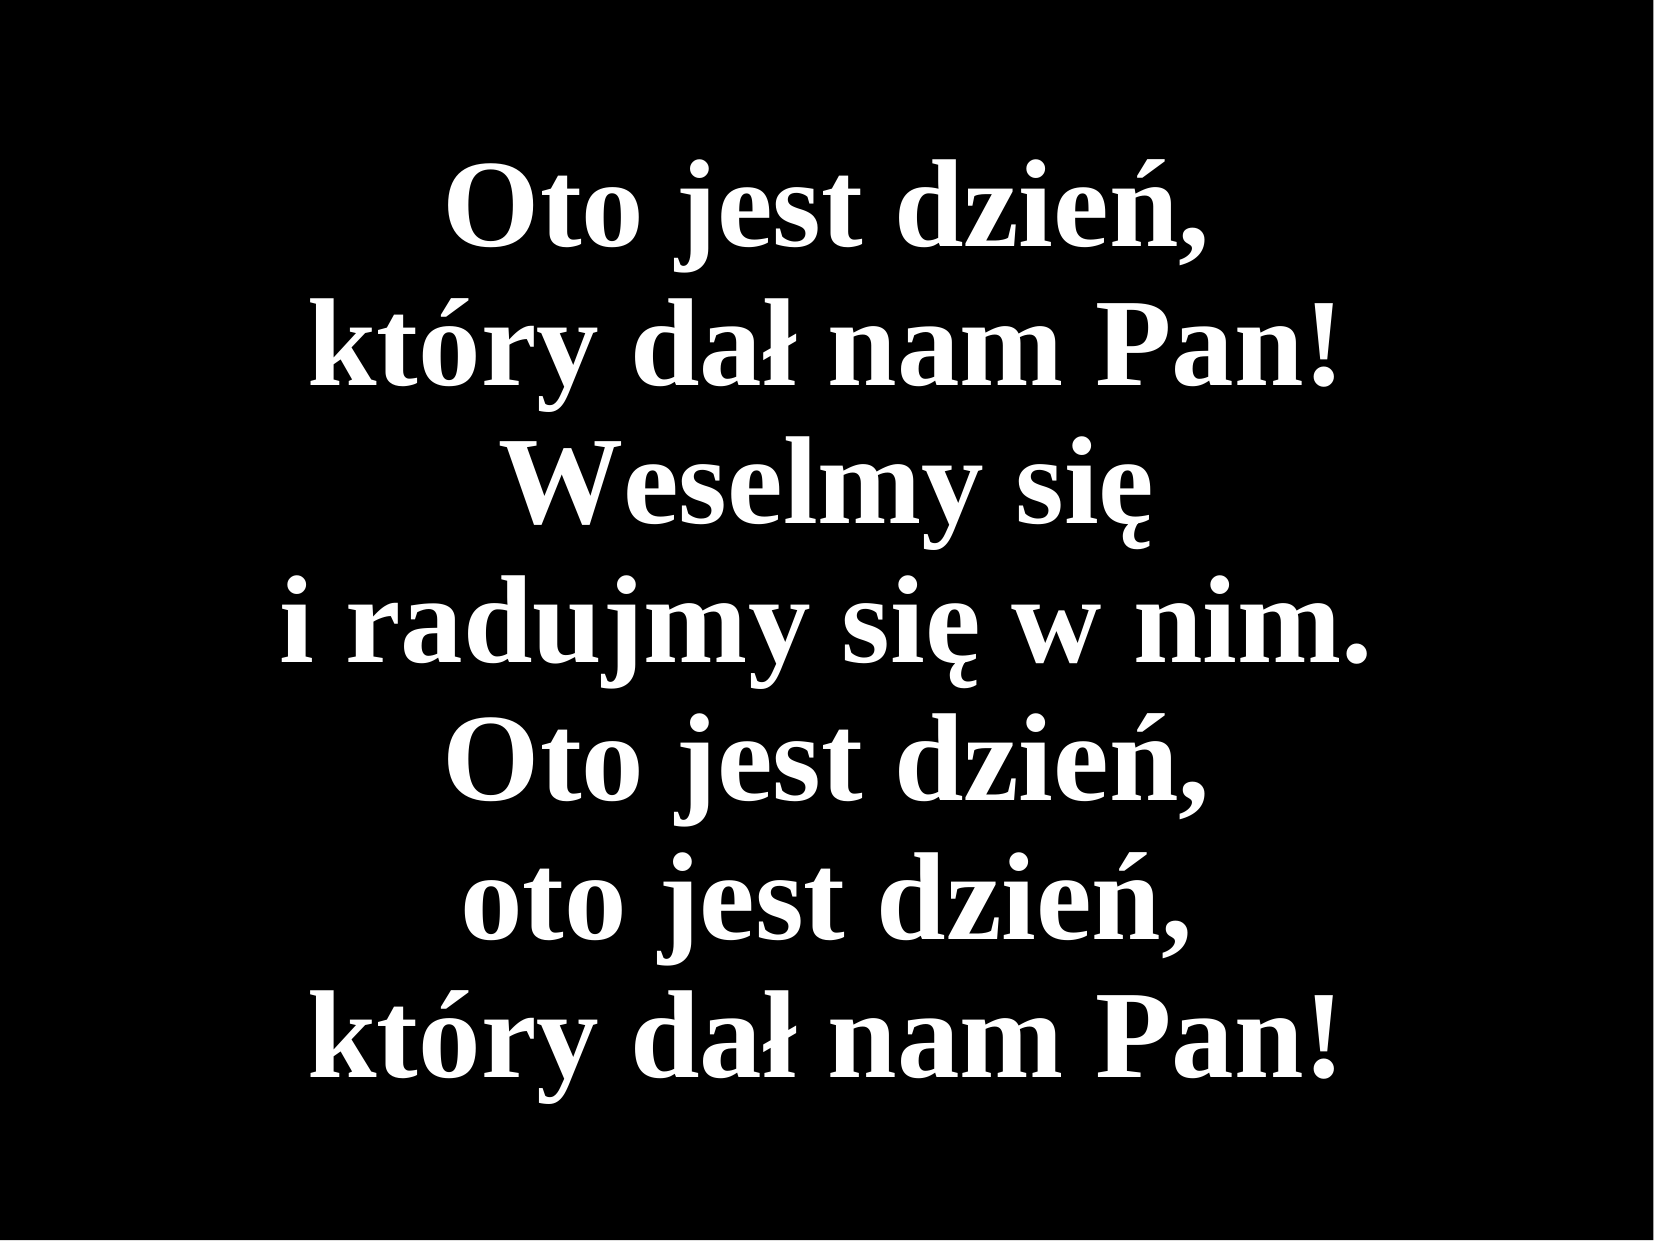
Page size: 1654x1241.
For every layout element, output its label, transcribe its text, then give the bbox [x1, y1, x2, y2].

title Oto jest dzień, który dał nam Pan! Weselmy się i radujmy się w nim. Oto jest dzień, oto jest dzień, który dał nam Pan! [0, 0, 1654, 1241]
